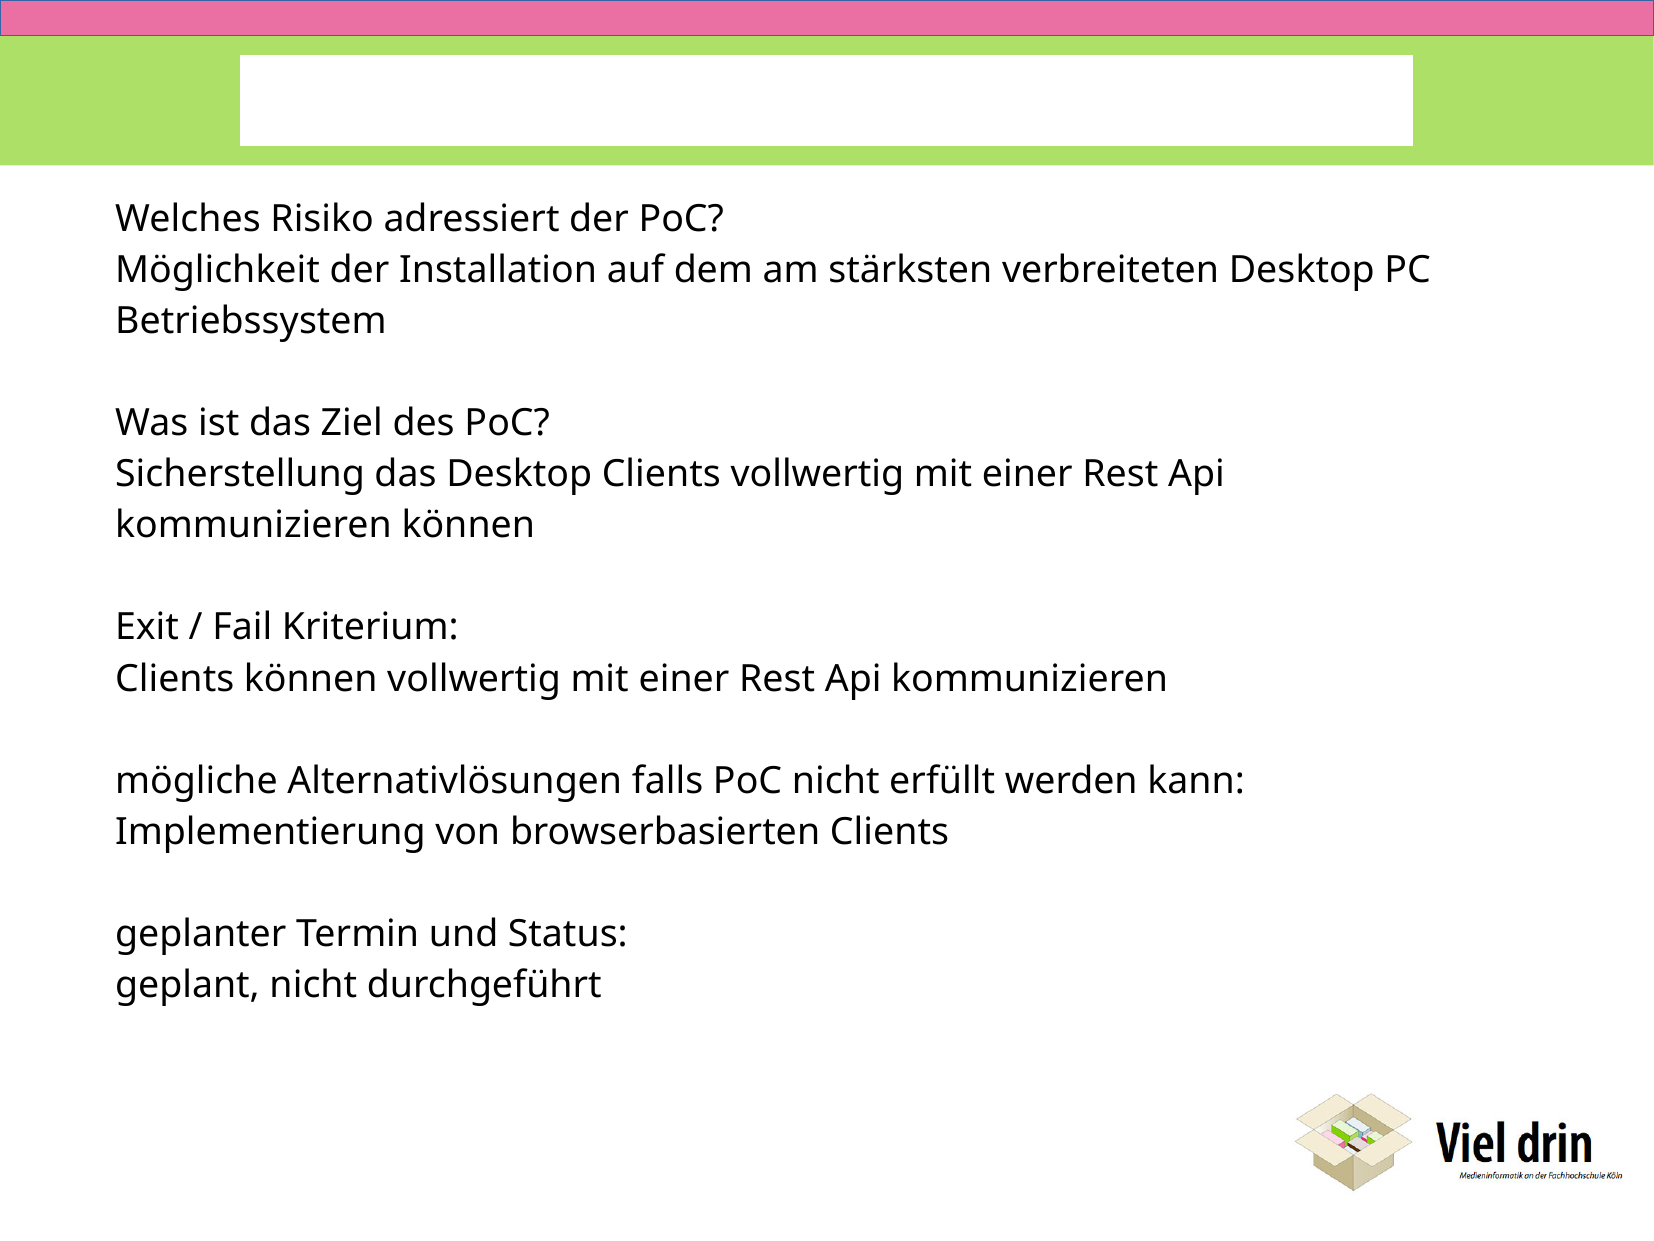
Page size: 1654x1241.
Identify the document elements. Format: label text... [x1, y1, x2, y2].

text_box Welches Risiko adressiert der PoC? Möglichkeit der Installation auf dem am stärksten verbreiteten Desktop PC Betriebssystem Was ist das Ziel des PoC? Sicherstellung das Desktop Clients vollwertig mit einer Rest Api kommunizieren können Exit / Fail Kriterium: Clients können vollwertig mit einer Rest Api kommunizieren mögliche Alternativlösungen falls PoC nicht erfüllt werden kann: Implementierung von browserbasierten Clients geplanter Termin und Status: geplant, nicht durchgeführt [100, 236, 1518, 964]
title PoC 5: DesktopClient Kommunikation [0, 36, 1654, 166]
text_box [0, 0, 1654, 36]
picture [1257, 1058, 1648, 1231]
